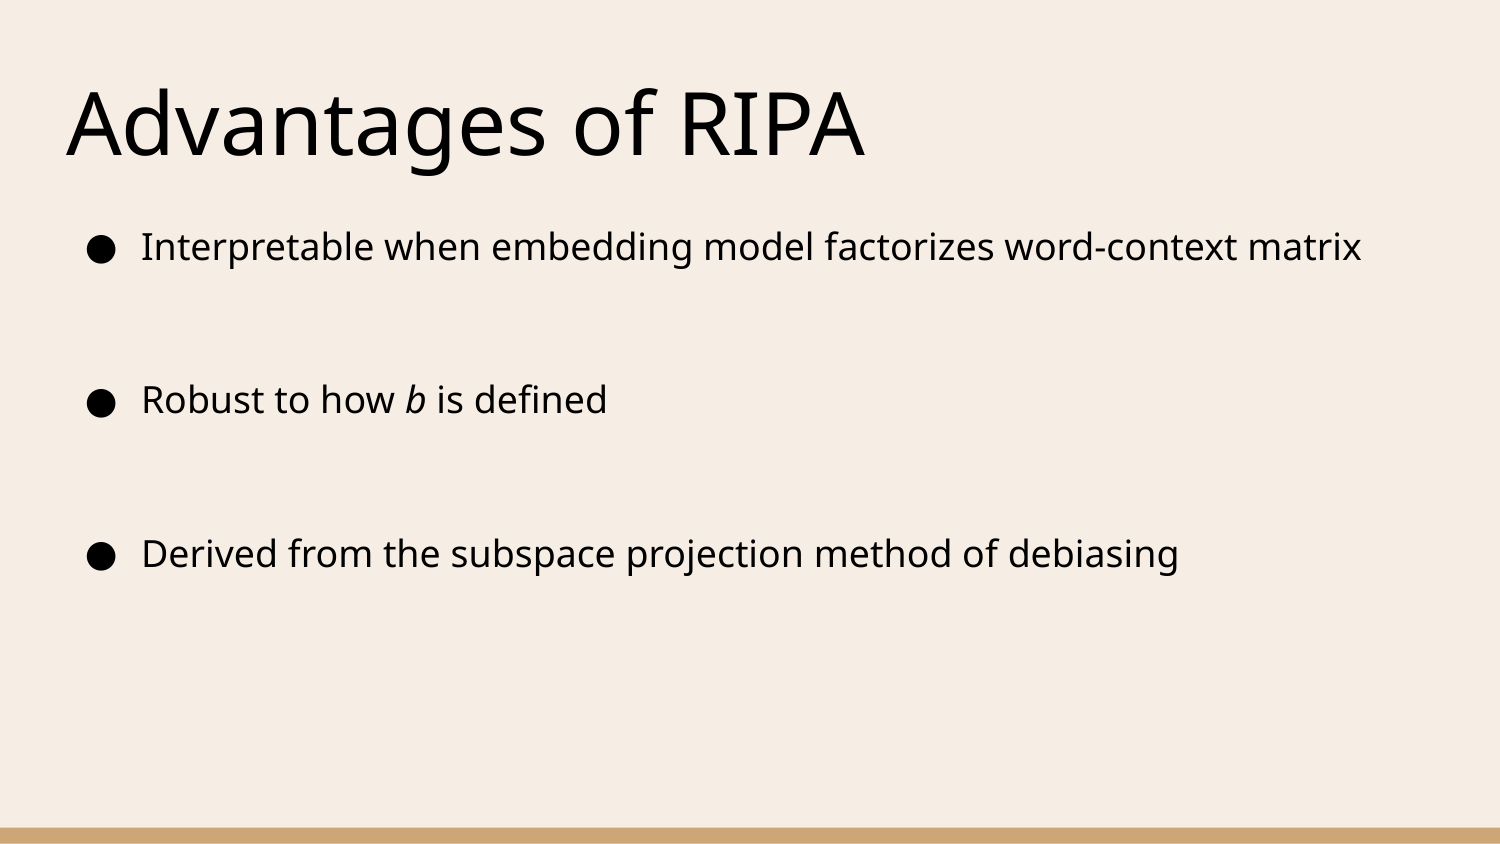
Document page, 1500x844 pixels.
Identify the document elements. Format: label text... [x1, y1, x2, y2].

list Interpretable when embedding model factorizes word-context matrix Robust to how b is defined Derived from the subspace projection method of debiasing [51, 200, 1449, 752]
title Advantages of RIPA [51, 51, 1449, 189]
